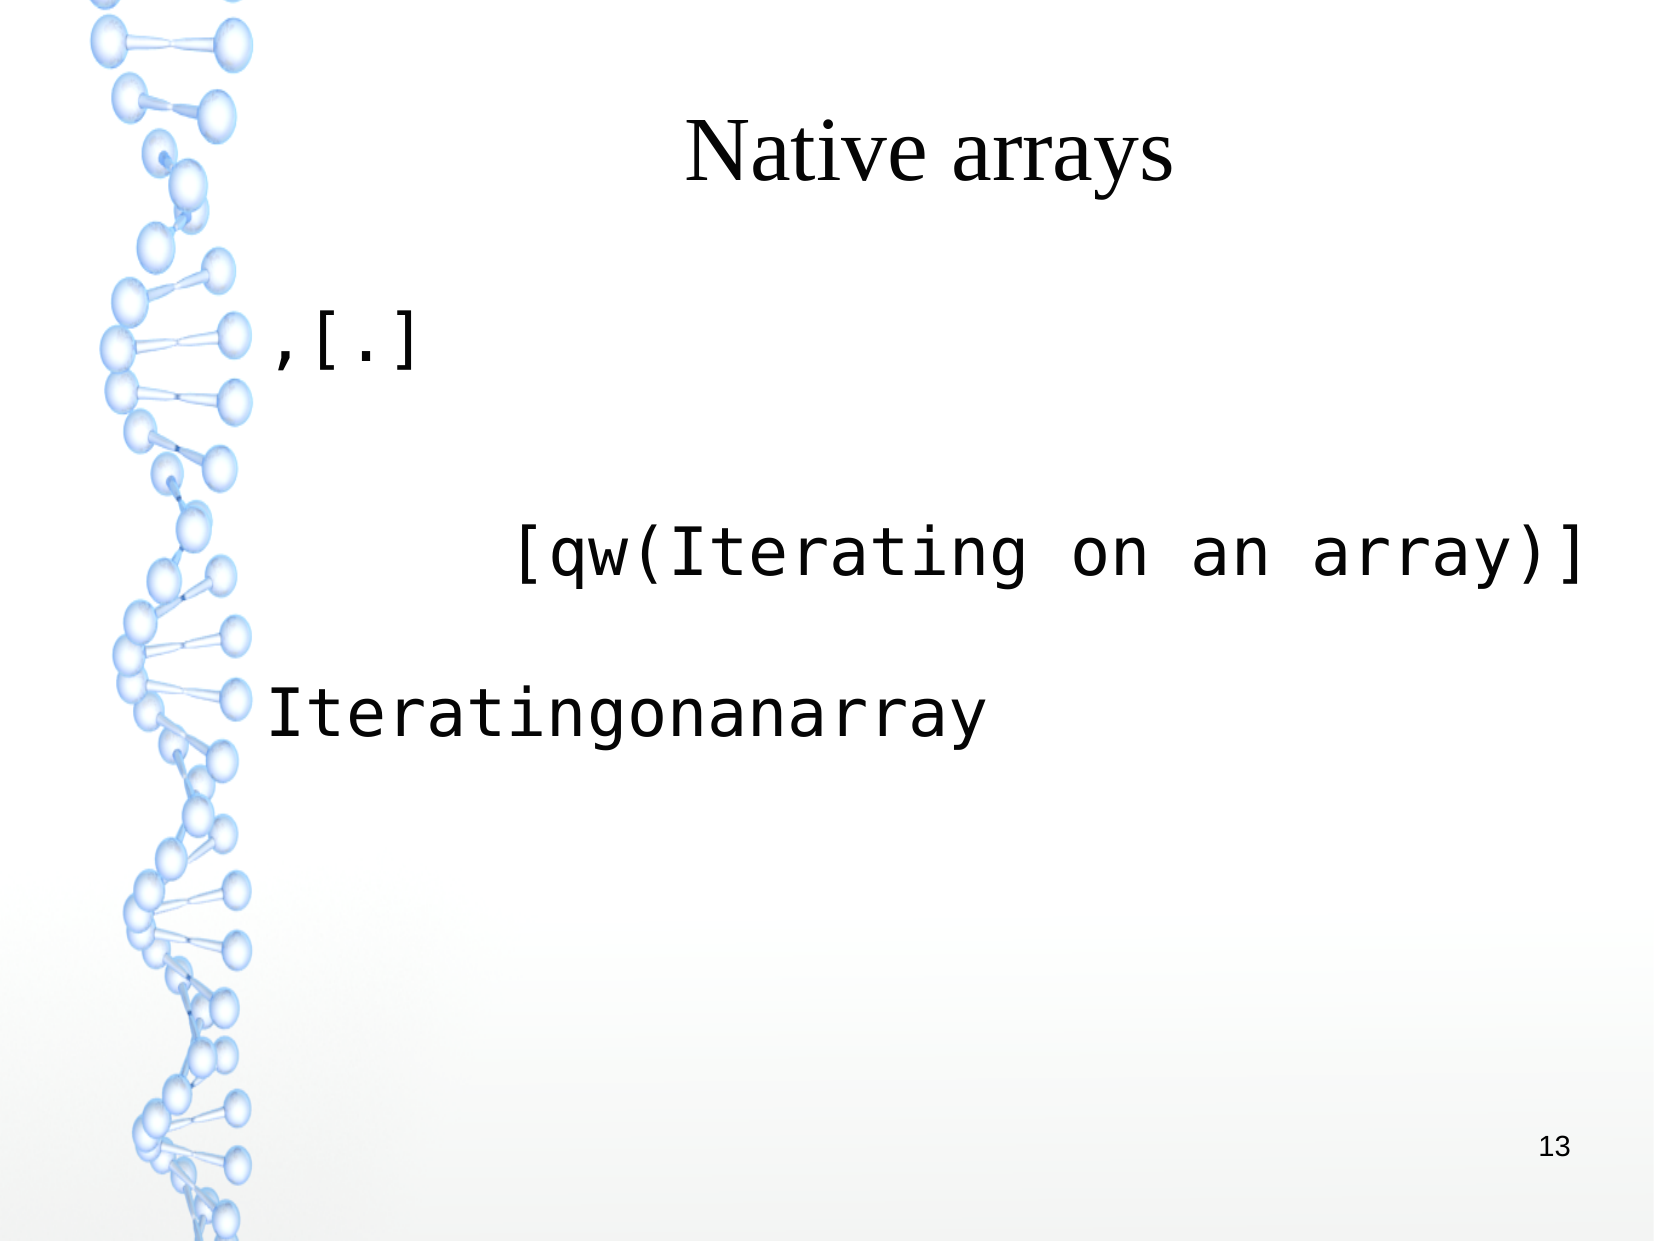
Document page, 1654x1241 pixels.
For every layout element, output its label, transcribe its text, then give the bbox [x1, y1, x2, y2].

list ,[.] [qw(Iterating on an array)] [265, 299, 1595, 643]
title Native arrays [265, 47, 1595, 252]
picture [0, 0, 1654, 1241]
list Iteratingonanarray [265, 674, 1595, 1018]
